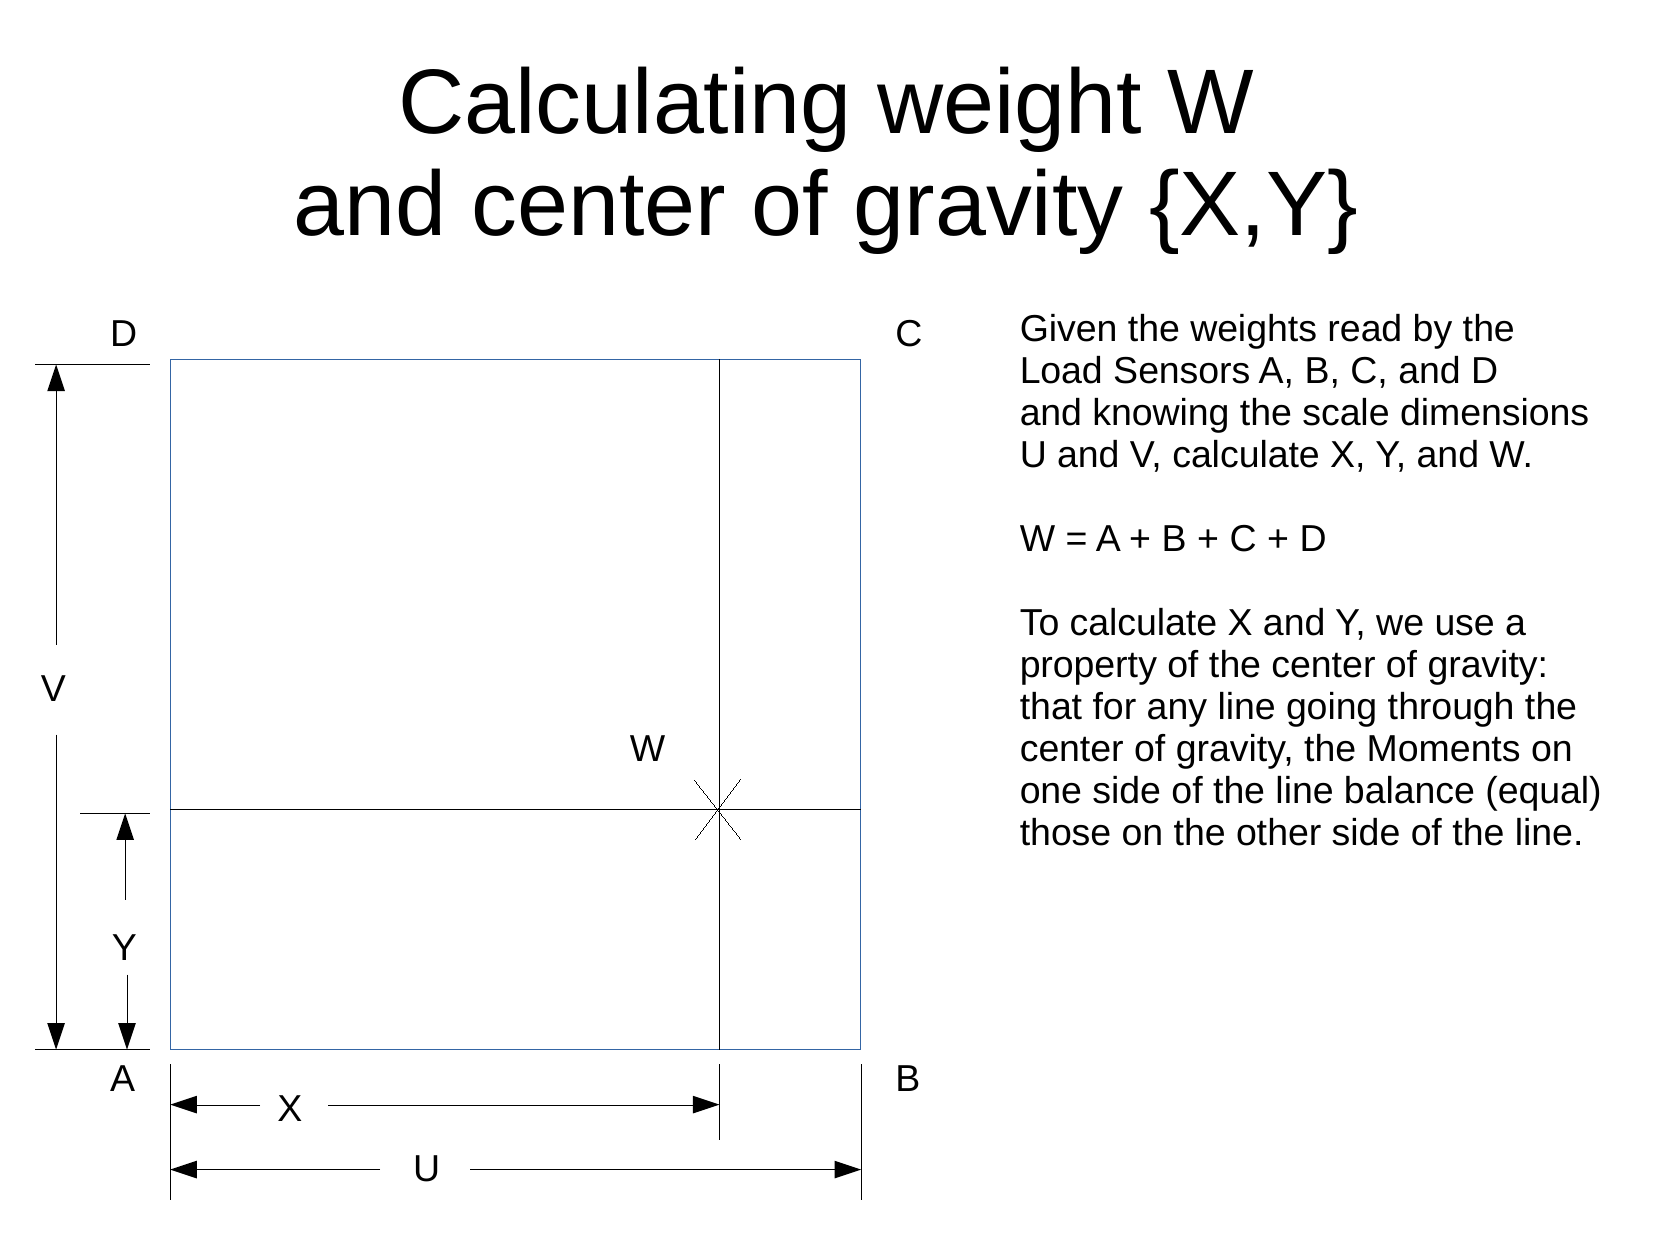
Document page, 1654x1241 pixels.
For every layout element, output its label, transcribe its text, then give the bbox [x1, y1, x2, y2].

text_box Y [97, 919, 152, 977]
text_box A [95, 1050, 150, 1107]
text_box V [26, 659, 81, 717]
text_box U [398, 1139, 456, 1197]
text_box B [880, 1049, 936, 1107]
text_box Given the weights read by the Load Sensors A, B, C, and D and knowing the scale dimensions U and V, calculate X, Y, and W. W = A + B + C + D To calculate X and Y, we use a property of the center of gravity: that for any line going through the center of gravity, the Moments on one side of the line balance (equal) those on the other side of the line. [1005, 300, 1636, 1171]
text_box C [880, 305, 938, 363]
title Calculating weight W and center of gravity {X,Y} [82, 49, 1571, 257]
text_box D [95, 305, 152, 363]
text_box X [262, 1080, 318, 1138]
text_box W [615, 720, 681, 777]
